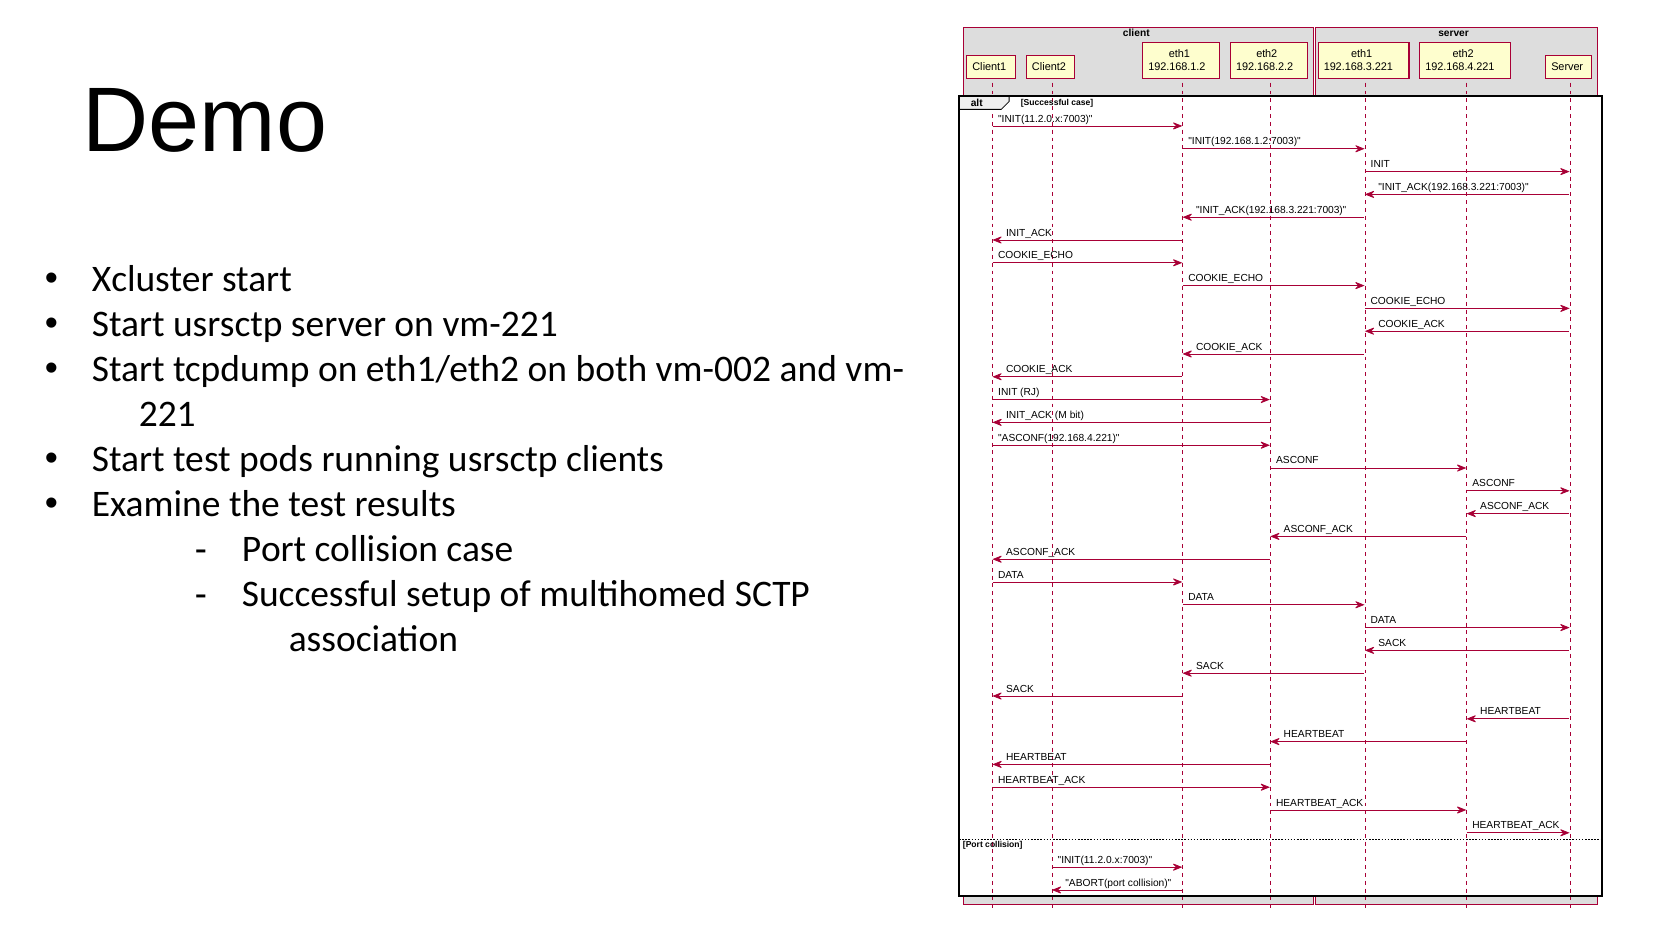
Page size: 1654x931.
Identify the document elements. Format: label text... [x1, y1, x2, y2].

picture [948, 23, 1612, 920]
title Demo [82, 37, 948, 193]
text_box Xcluster start Start usrsctp server on vm-221 Start tcpdump on eth1/eth2 on both vm-002 and vm-221 Start test pods running usrsctp clients Examine the test results Port collision case Successful setup of multihomed SCTP association [29, 246, 935, 626]
